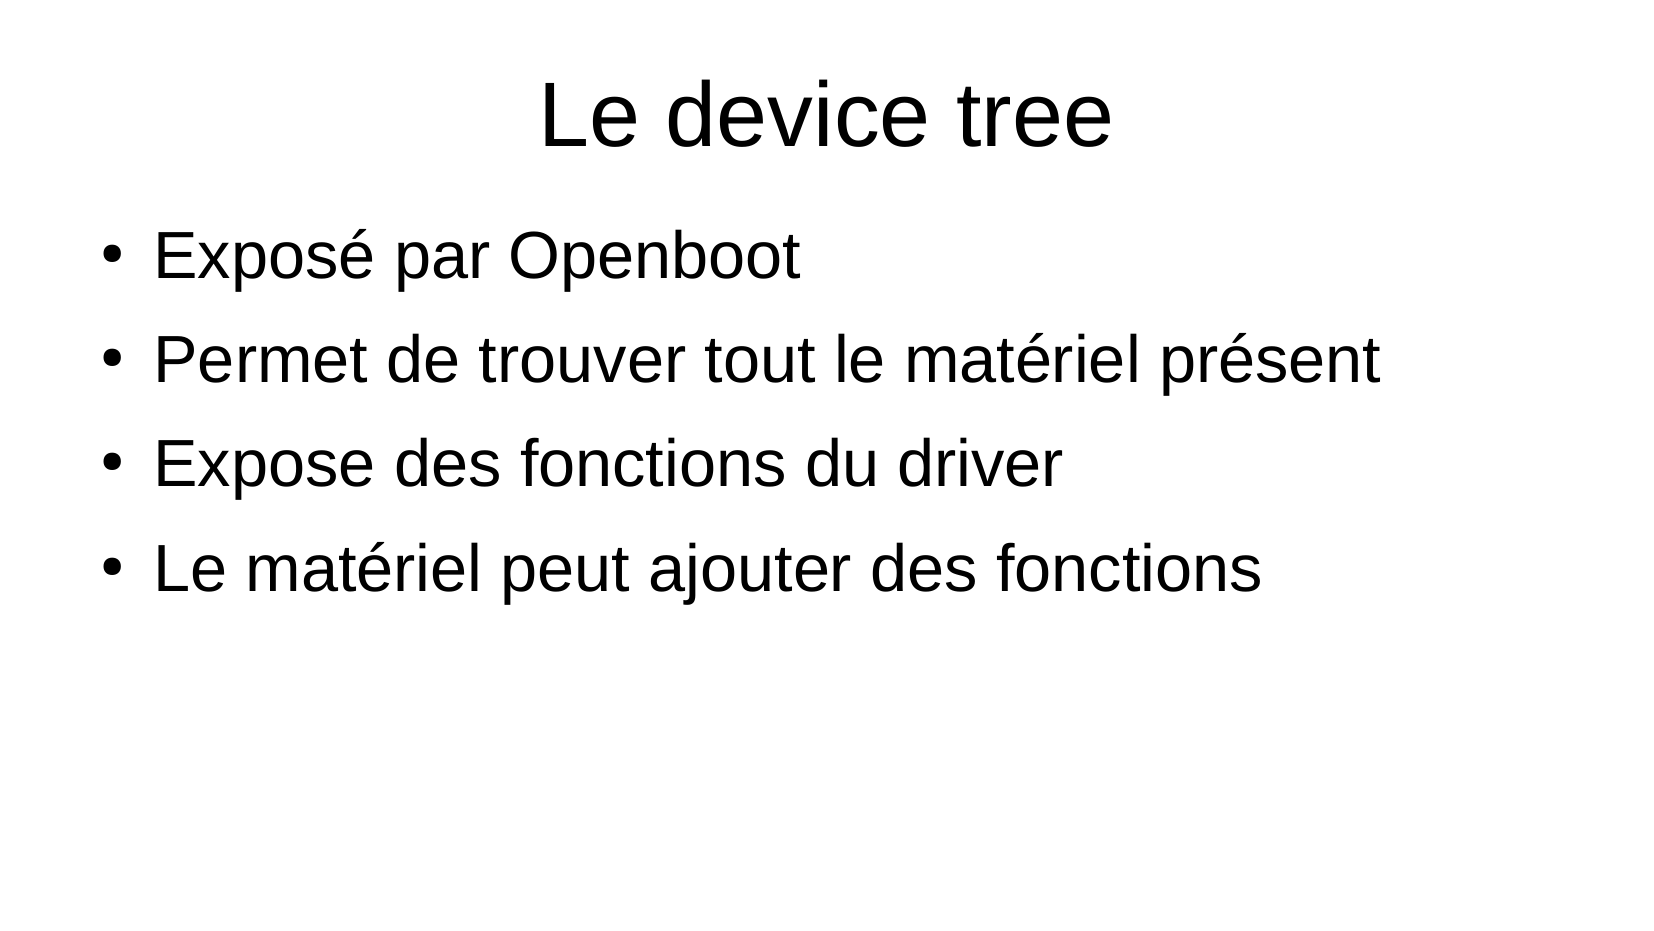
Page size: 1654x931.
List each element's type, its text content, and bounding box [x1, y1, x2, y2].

title Le device tree [82, 37, 1571, 193]
list Exposé par Openboot Permet de trouver tout le matériel présent Expose des fonctions du driver Le matériel peut ajouter des fonctions [82, 217, 1571, 758]
